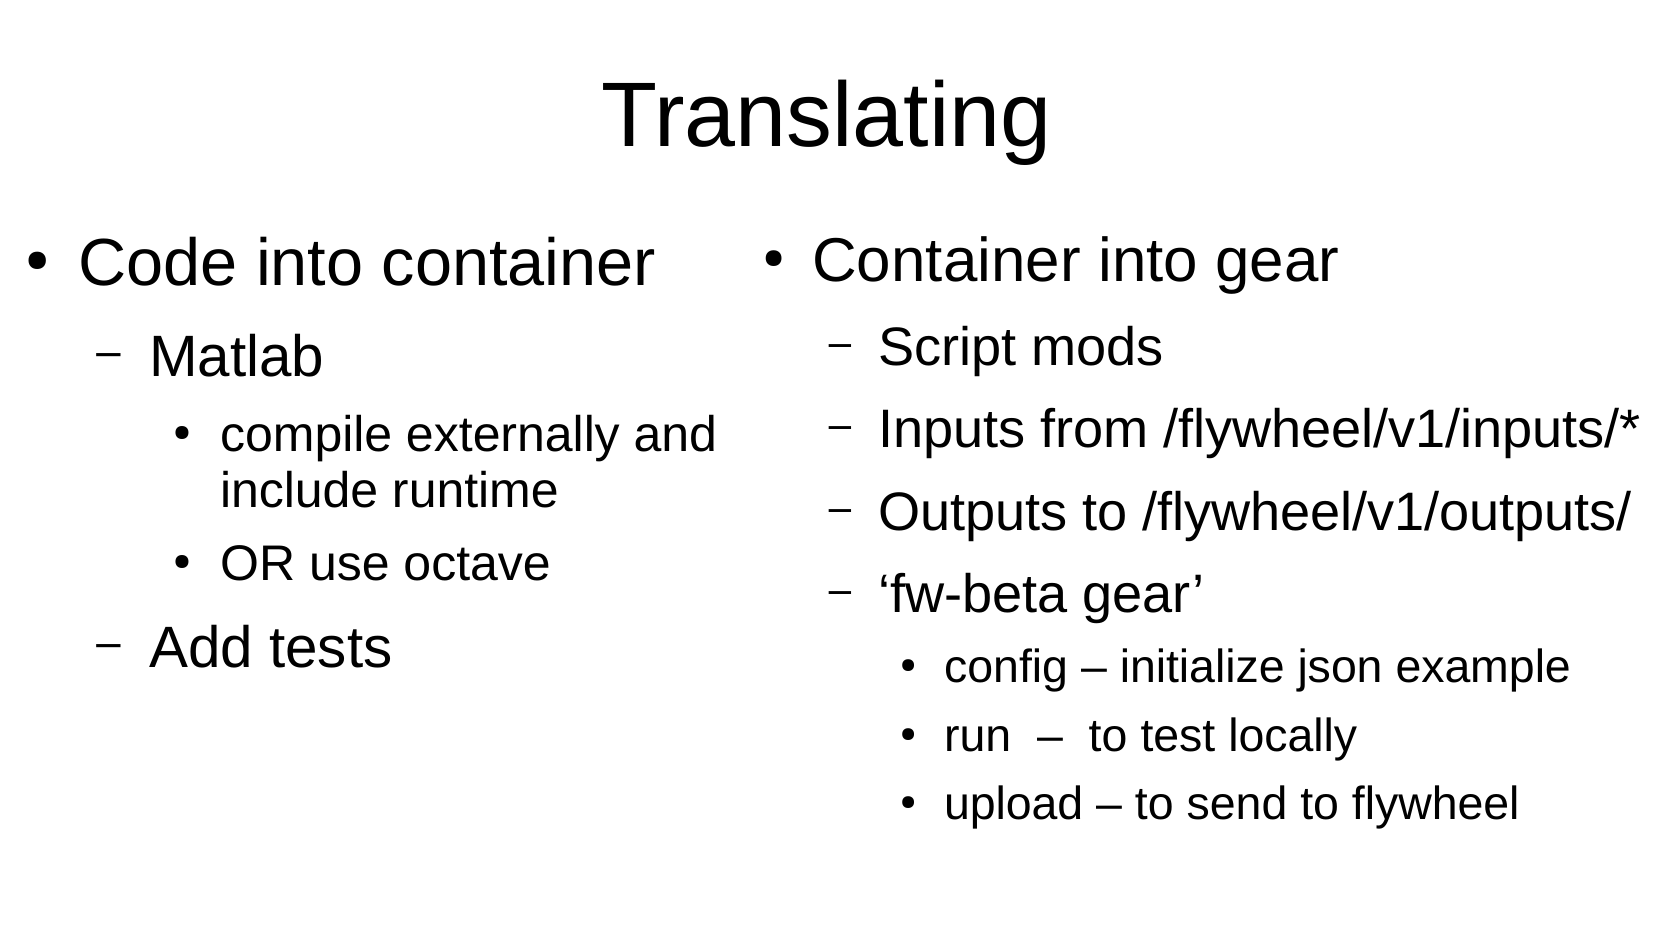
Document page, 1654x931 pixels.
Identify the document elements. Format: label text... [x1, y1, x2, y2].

list Code into container Matlab compile externally and include runtime OR use octave Add tests [7, 225, 746, 765]
title Translating [82, 37, 1571, 193]
list Container into gear Script mods Inputs from /flywheel/v1/inputs/* Outputs to /flywheel/v1/outputs/ ‘fw-beta gear’ config – initialize json example run – to test locally upload – to send to flywheel [746, 225, 1651, 901]
